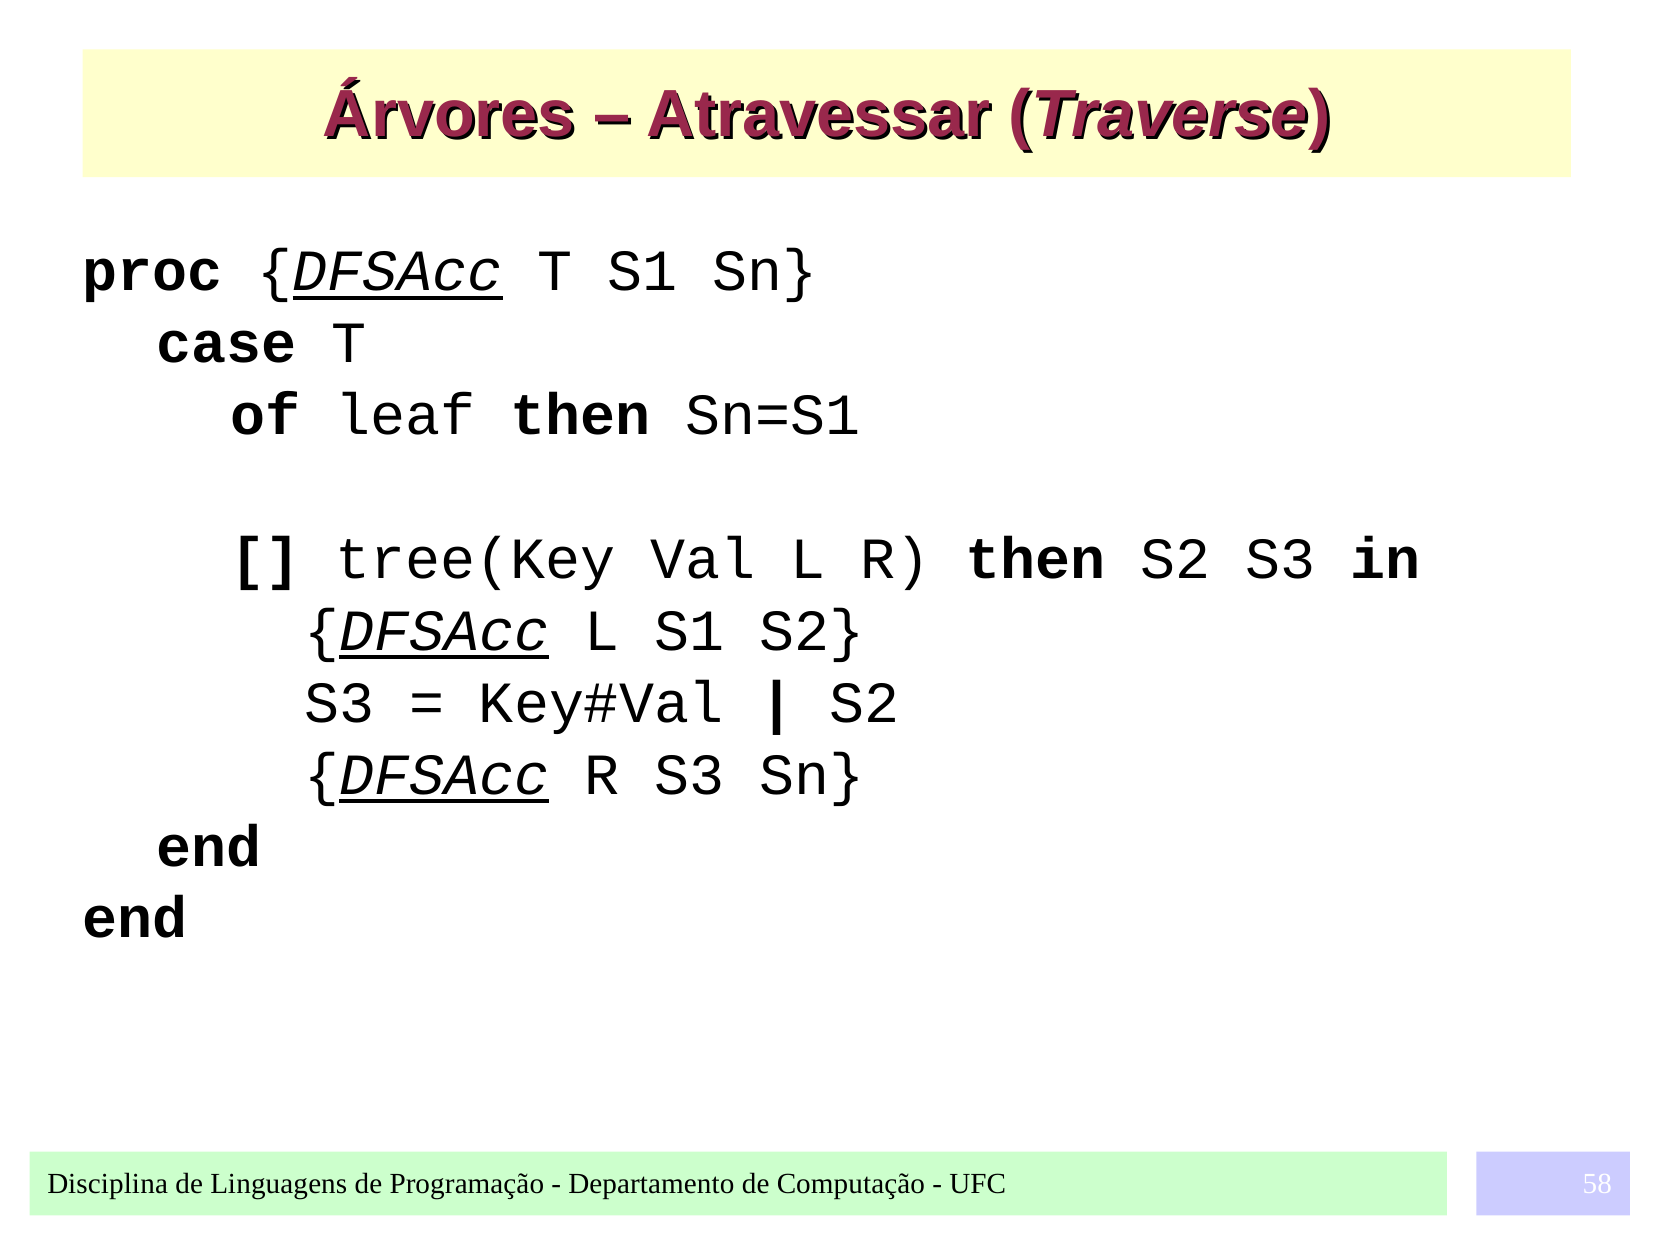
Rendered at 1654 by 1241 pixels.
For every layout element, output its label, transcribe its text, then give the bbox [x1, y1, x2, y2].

title Árvores – Atravessar (Traverse) [82, 49, 1571, 178]
list proc {DFSAcc T S1 Sn} case T of leaf then Sn=S1 [] tree(Key Val L R) then S2 S3 in {DFSAcc L S1 S2} S3 = Key#Val | S2 {DFSAcc R S3 Sn} end end [82, 242, 1571, 956]
